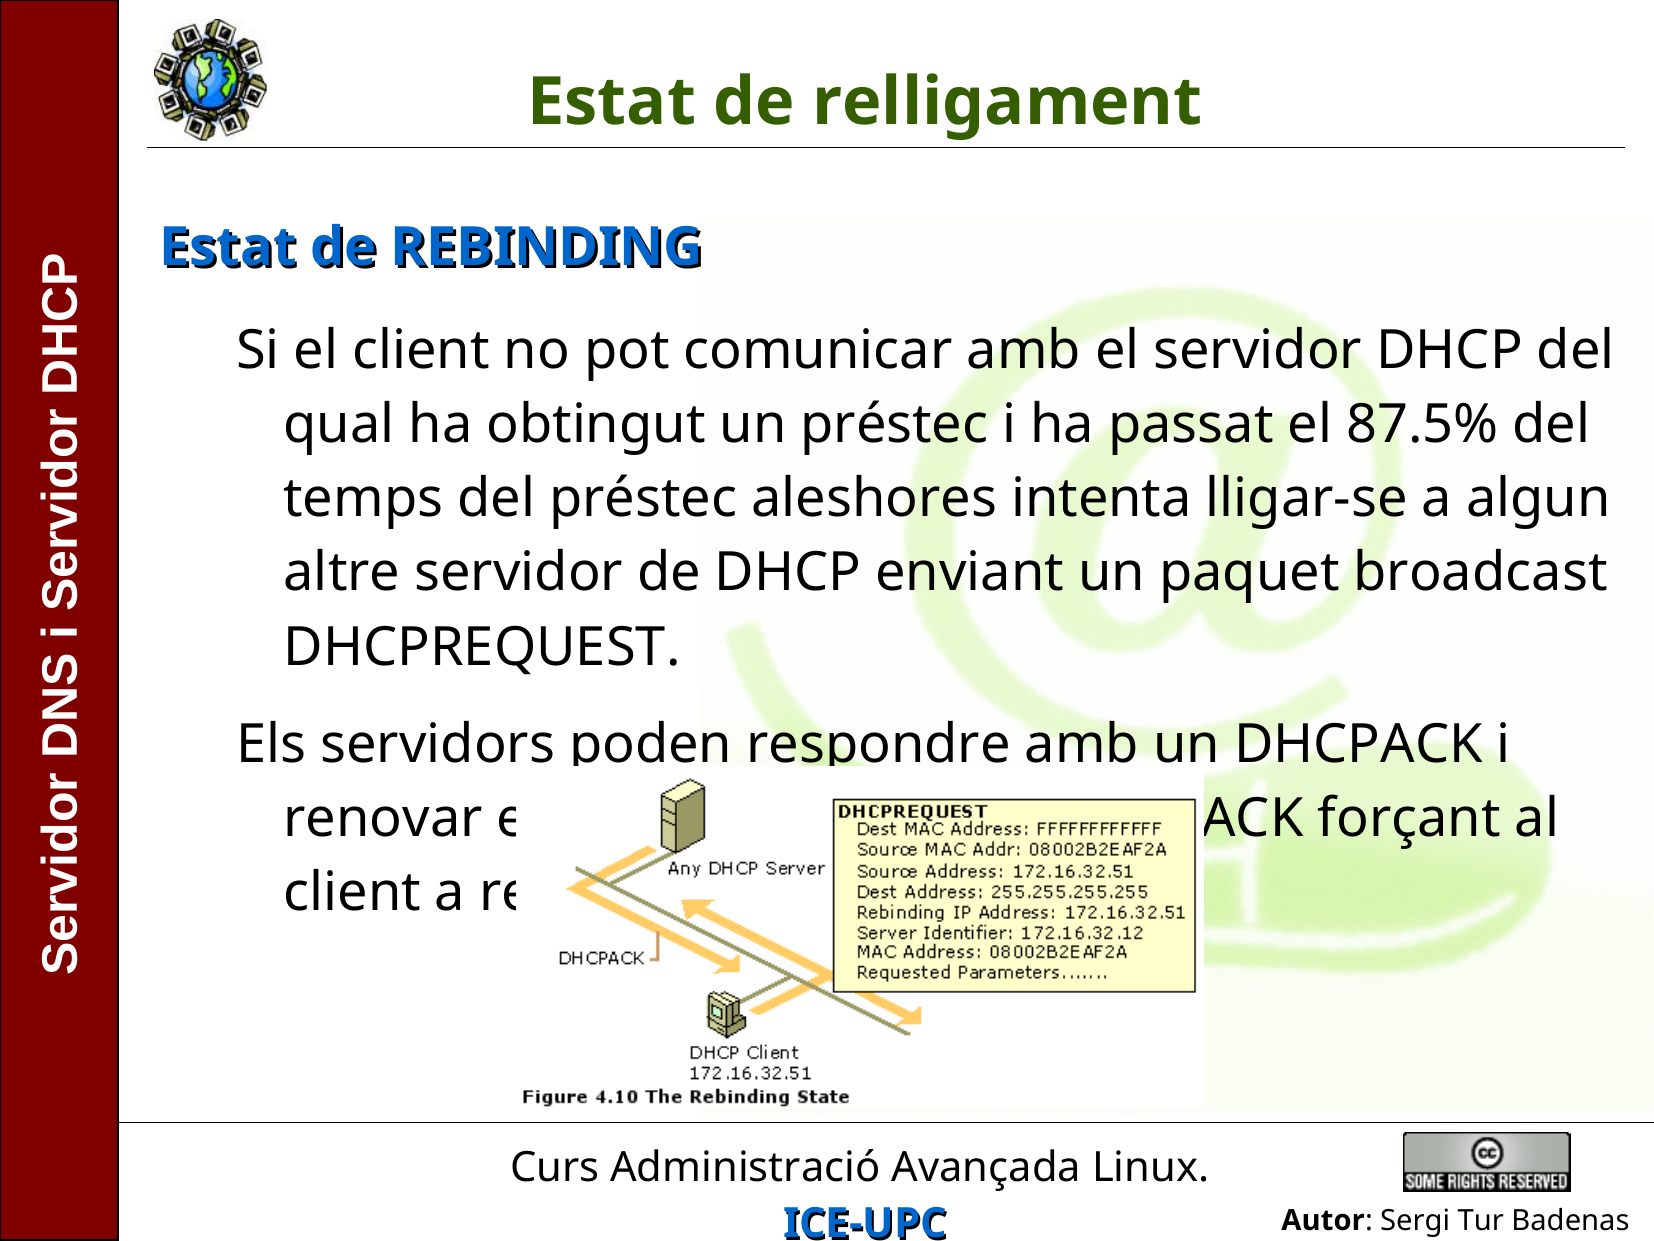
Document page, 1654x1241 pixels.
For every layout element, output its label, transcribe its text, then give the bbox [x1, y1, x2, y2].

picture [154, 19, 268, 56]
title Estat de relligament [129, 56, 1619, 141]
picture [516, 217, 1654, 1113]
picture [1403, 1132, 1571, 1192]
list Estat de REBINDING Si el client no pot comunicar amb el servidor DHCP del qual ha obtingut un préstec i ha passat el 87.5% del temps del préstec aleshores intenta lligar-se a algun altre servidor de DHCP enviant un paquet broadcast DHCPREQUEST. Els servidors poden respondre amb un DHCPACK i renovar el préstec o amb un DHCPNACK forçant al client a reiniciar el procés. [141, 207, 1630, 1043]
